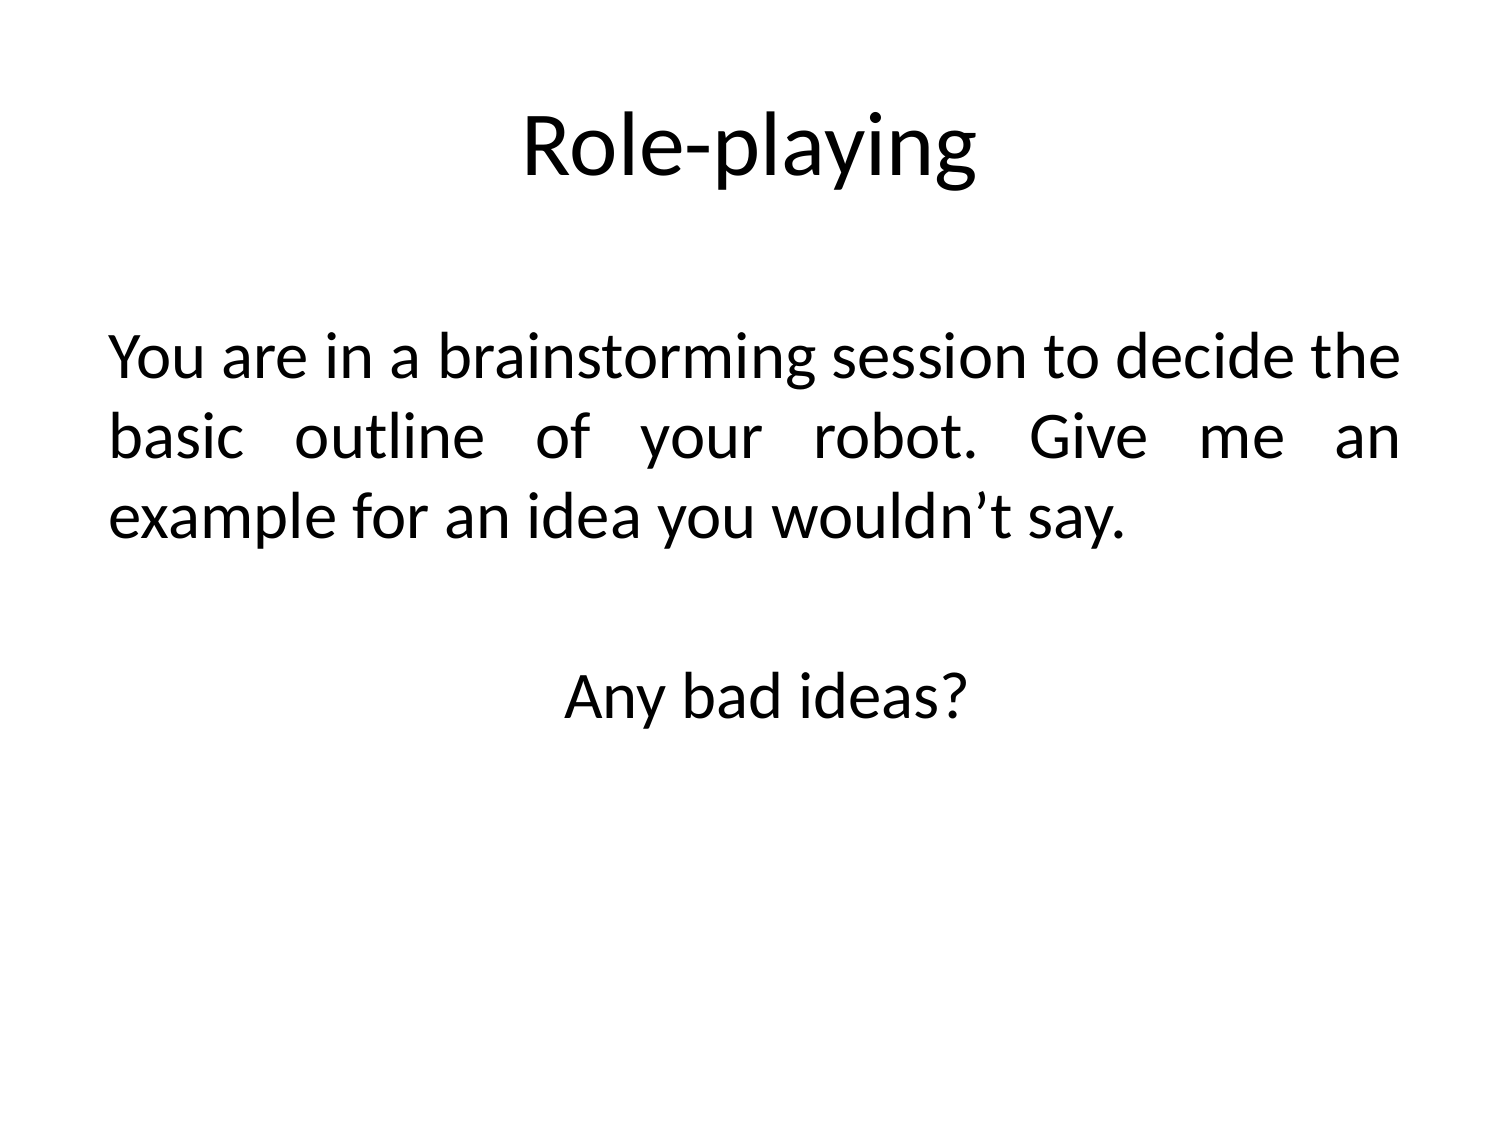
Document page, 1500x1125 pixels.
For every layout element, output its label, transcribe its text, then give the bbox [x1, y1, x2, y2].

text_box You are in a brainstorming session to decide the basic outline of your robot. Give me an example for an idea you wouldn’t say. [94, 305, 1418, 560]
text_box Any bad ideas? [105, 644, 1430, 740]
title Role-playing [75, 45, 1426, 233]
